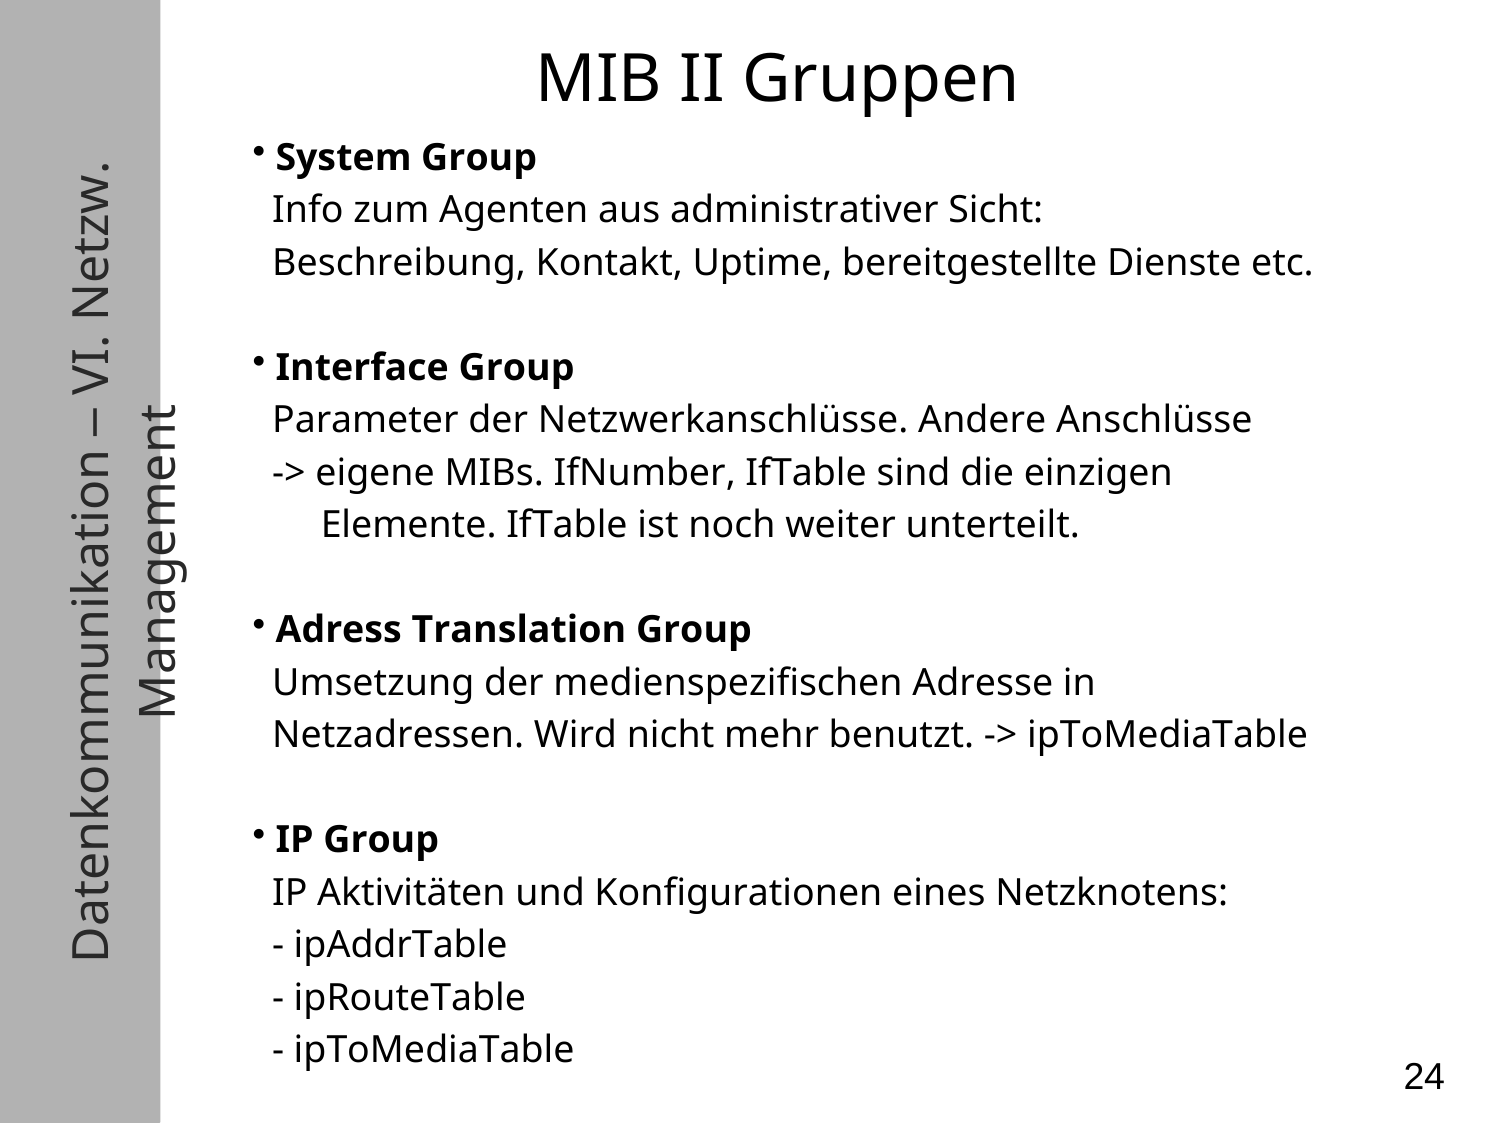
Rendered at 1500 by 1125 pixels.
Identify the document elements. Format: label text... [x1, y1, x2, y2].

text_box <number> [1403, 1056, 1479, 1106]
text_box Datenkommunikation – VI. Netzw. Management [47, 1, 178, 1124]
text_box MIB II Gruppen [537, 27, 1019, 122]
text_box [0, 0, 160, 1123]
text_box System Group Info zum Agenten aus administrativer Sicht: Beschreibung, Kontakt, Uptime, bereitgestellte Dienste etc. Interface Group Parameter der Netzwerkanschlüsse. Andere Anschlüsse -> eigene MIBs. IfNumber, IfTable sind die einzigen Elemente. IfTable ist noch weiter unterteilt. Adress Translation Group Umsetzung der medienspezifischen Adresse in Netzadressen. Wird nicht mehr benutzt. -> ipToMediaTable IP Group IP Aktivitäten und Konfigurationen eines Netzknotens: - ipAddrTable - ipRouteTable - ipToMediaTable -> Siehe Dokumentation MIB II (Auszug aus MIB Definition) [237, 122, 1448, 1125]
